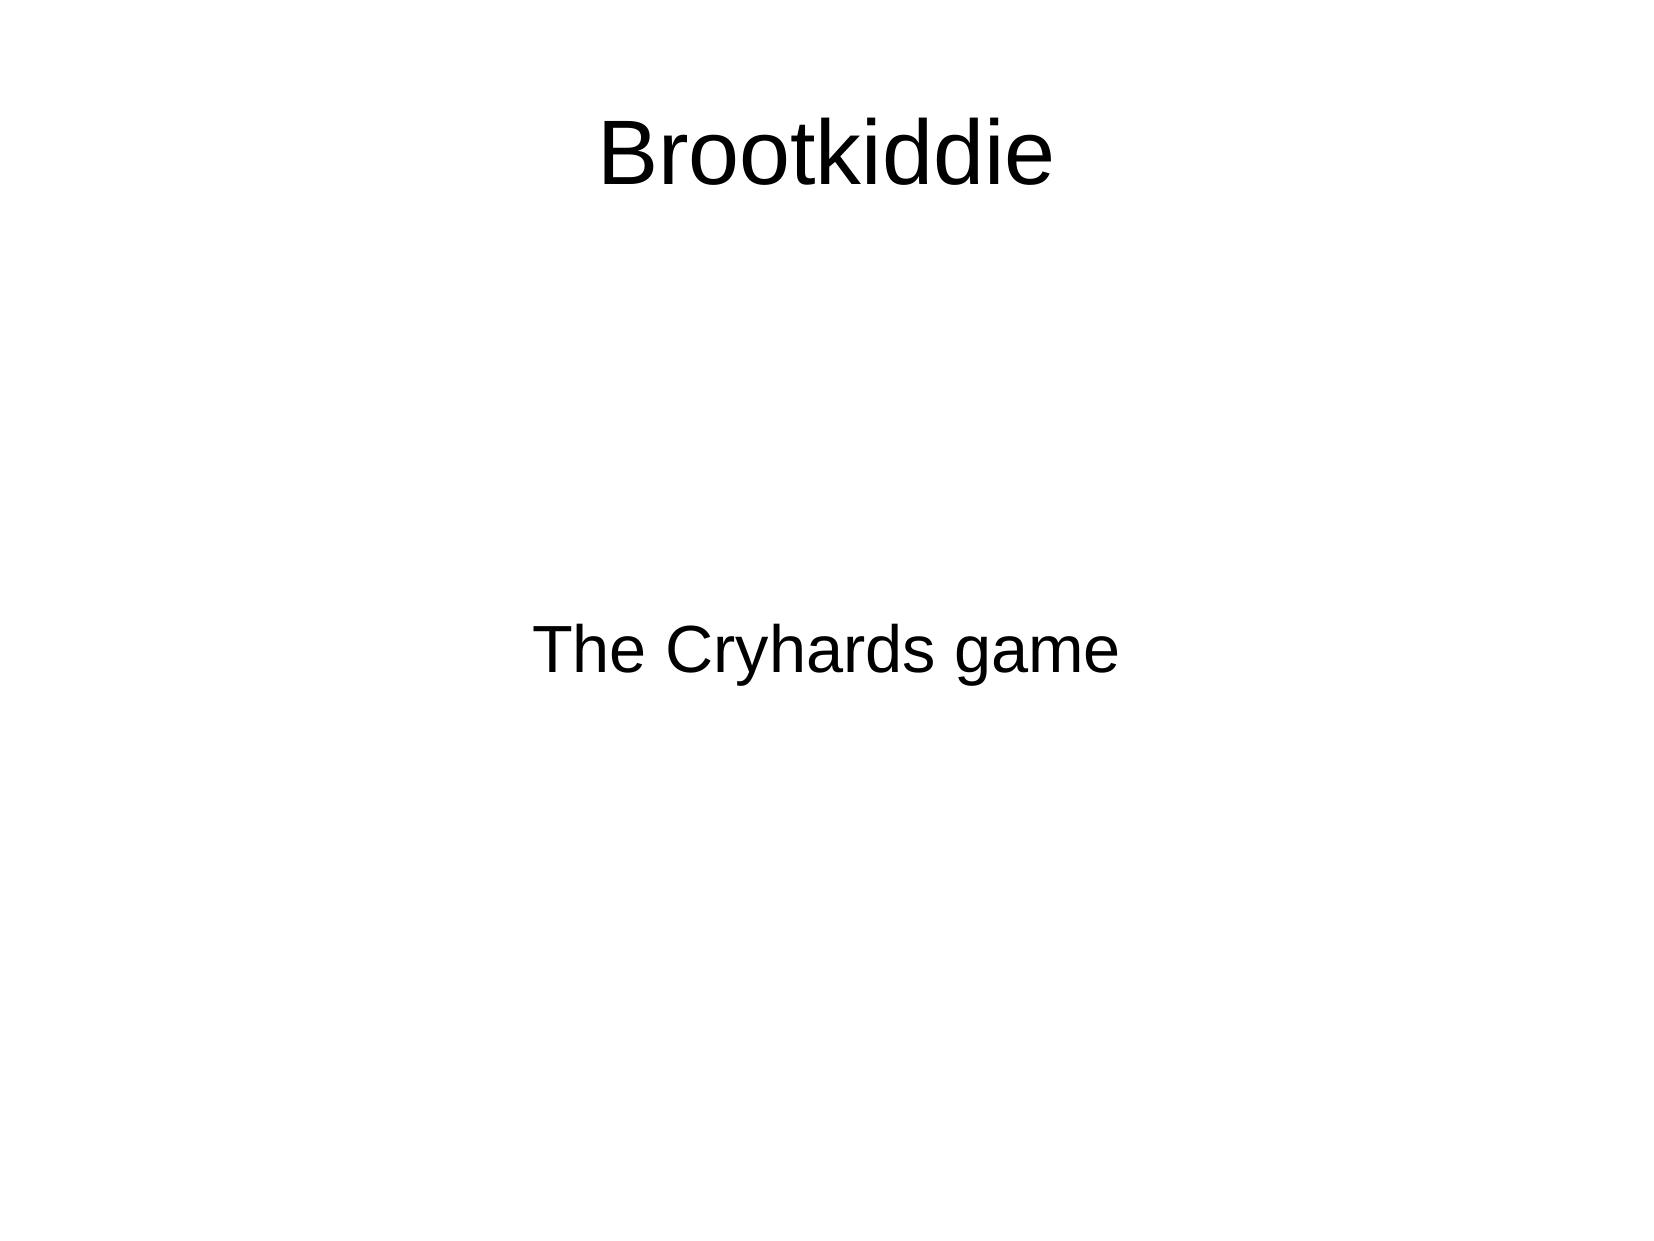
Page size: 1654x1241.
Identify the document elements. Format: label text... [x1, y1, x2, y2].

title Brootkiddie [82, 49, 1571, 257]
subtitle The Cryhards game [82, 290, 1571, 1010]
